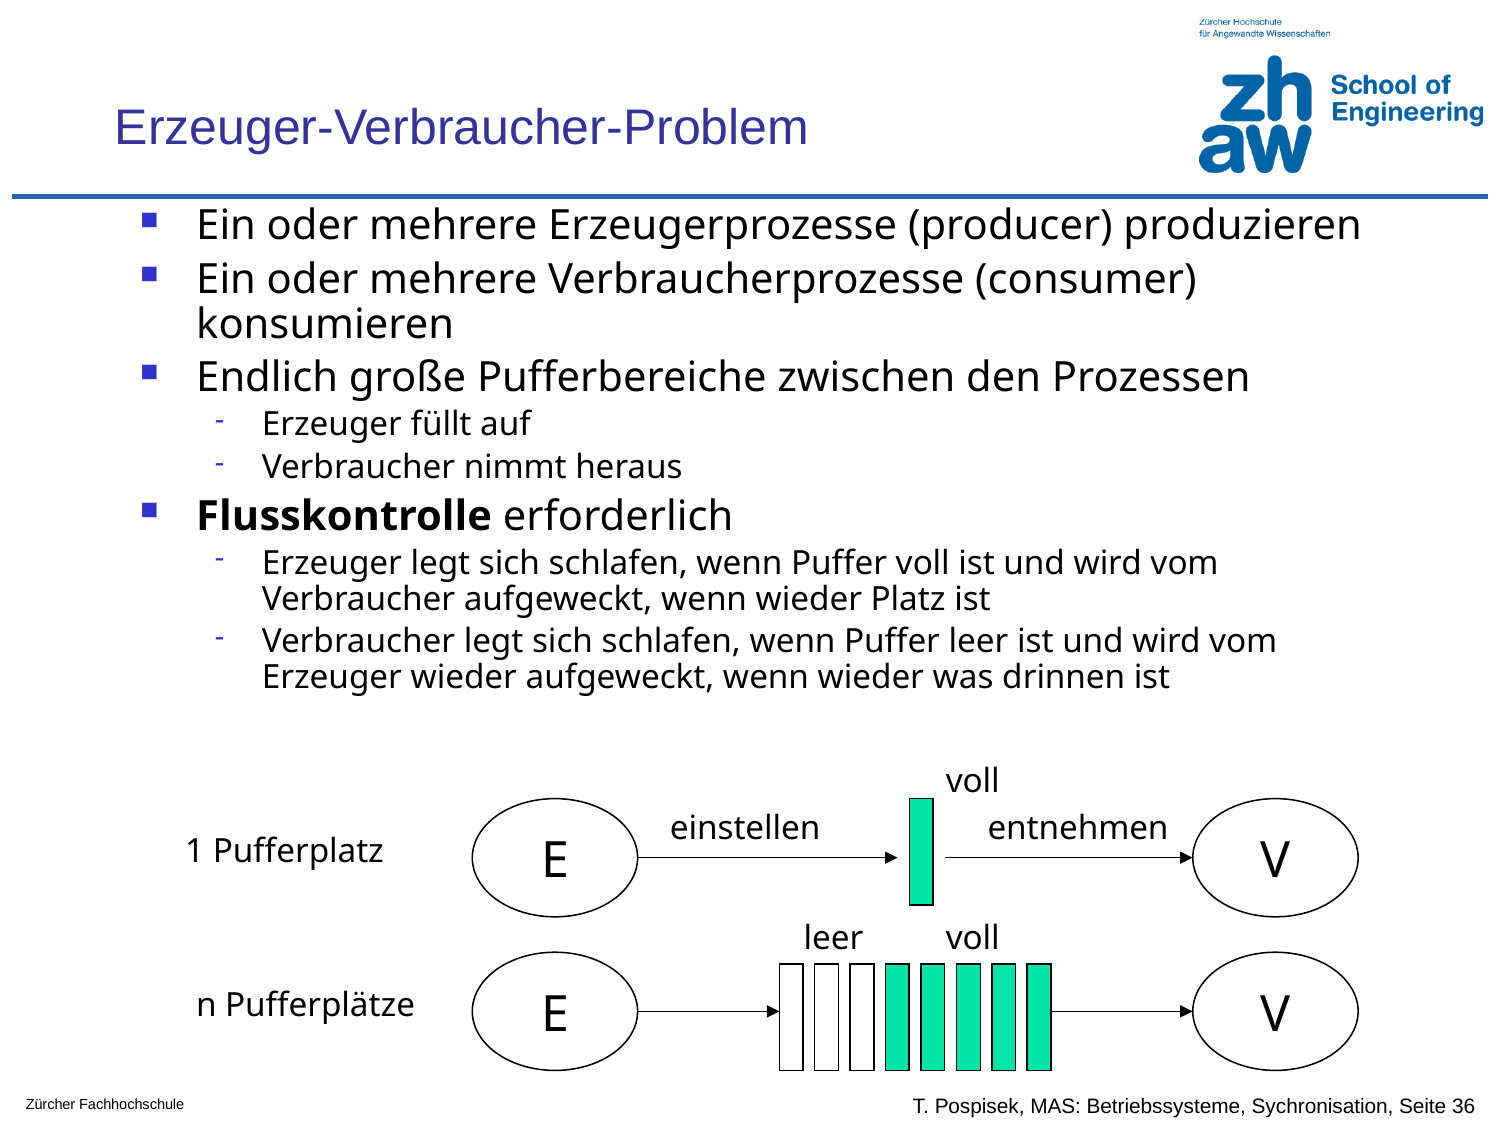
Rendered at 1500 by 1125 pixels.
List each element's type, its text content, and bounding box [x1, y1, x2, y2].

text_box E [472, 952, 638, 1071]
text_box voll [931, 751, 1015, 807]
text_box E [472, 798, 638, 917]
text_box entnehmen [972, 798, 1184, 854]
text_box V [1192, 952, 1359, 1071]
text_box leer [788, 908, 879, 964]
text_box voll [931, 908, 1015, 964]
picture [1199, 19, 1483, 173]
text_box [885, 963, 910, 1071]
text_box [920, 963, 931, 1071]
text_box einstellen [655, 798, 836, 854]
title Erzeuger-Verbraucher-Problem [99, 50, 1379, 163]
text_box V [1192, 798, 1359, 917]
list Ein oder mehrere Erzeugerprozesse (producer) produzieren Ein oder mehrere Verbraucherprozesse (consumer) konsumieren Endlich große Pufferbereiche zwischen den Prozessen Erzeuger füllt auf Verbraucher nimmt heraus Flusskontrolle erforderlich Erzeuger legt sich schlafen, wenn Puffer voll ist und wird vom Verbraucher aufgeweckt, wenn wieder Platz ist Verbraucher legt sich schlafen, wenn Puffer leer ist und wird vom Erzeuger wieder aufgeweckt, wenn wieder was drinnen ist [125, 196, 1400, 699]
text_box n Pufferplätze [181, 975, 431, 1031]
text_box 1 Pufferplatz [170, 821, 400, 877]
